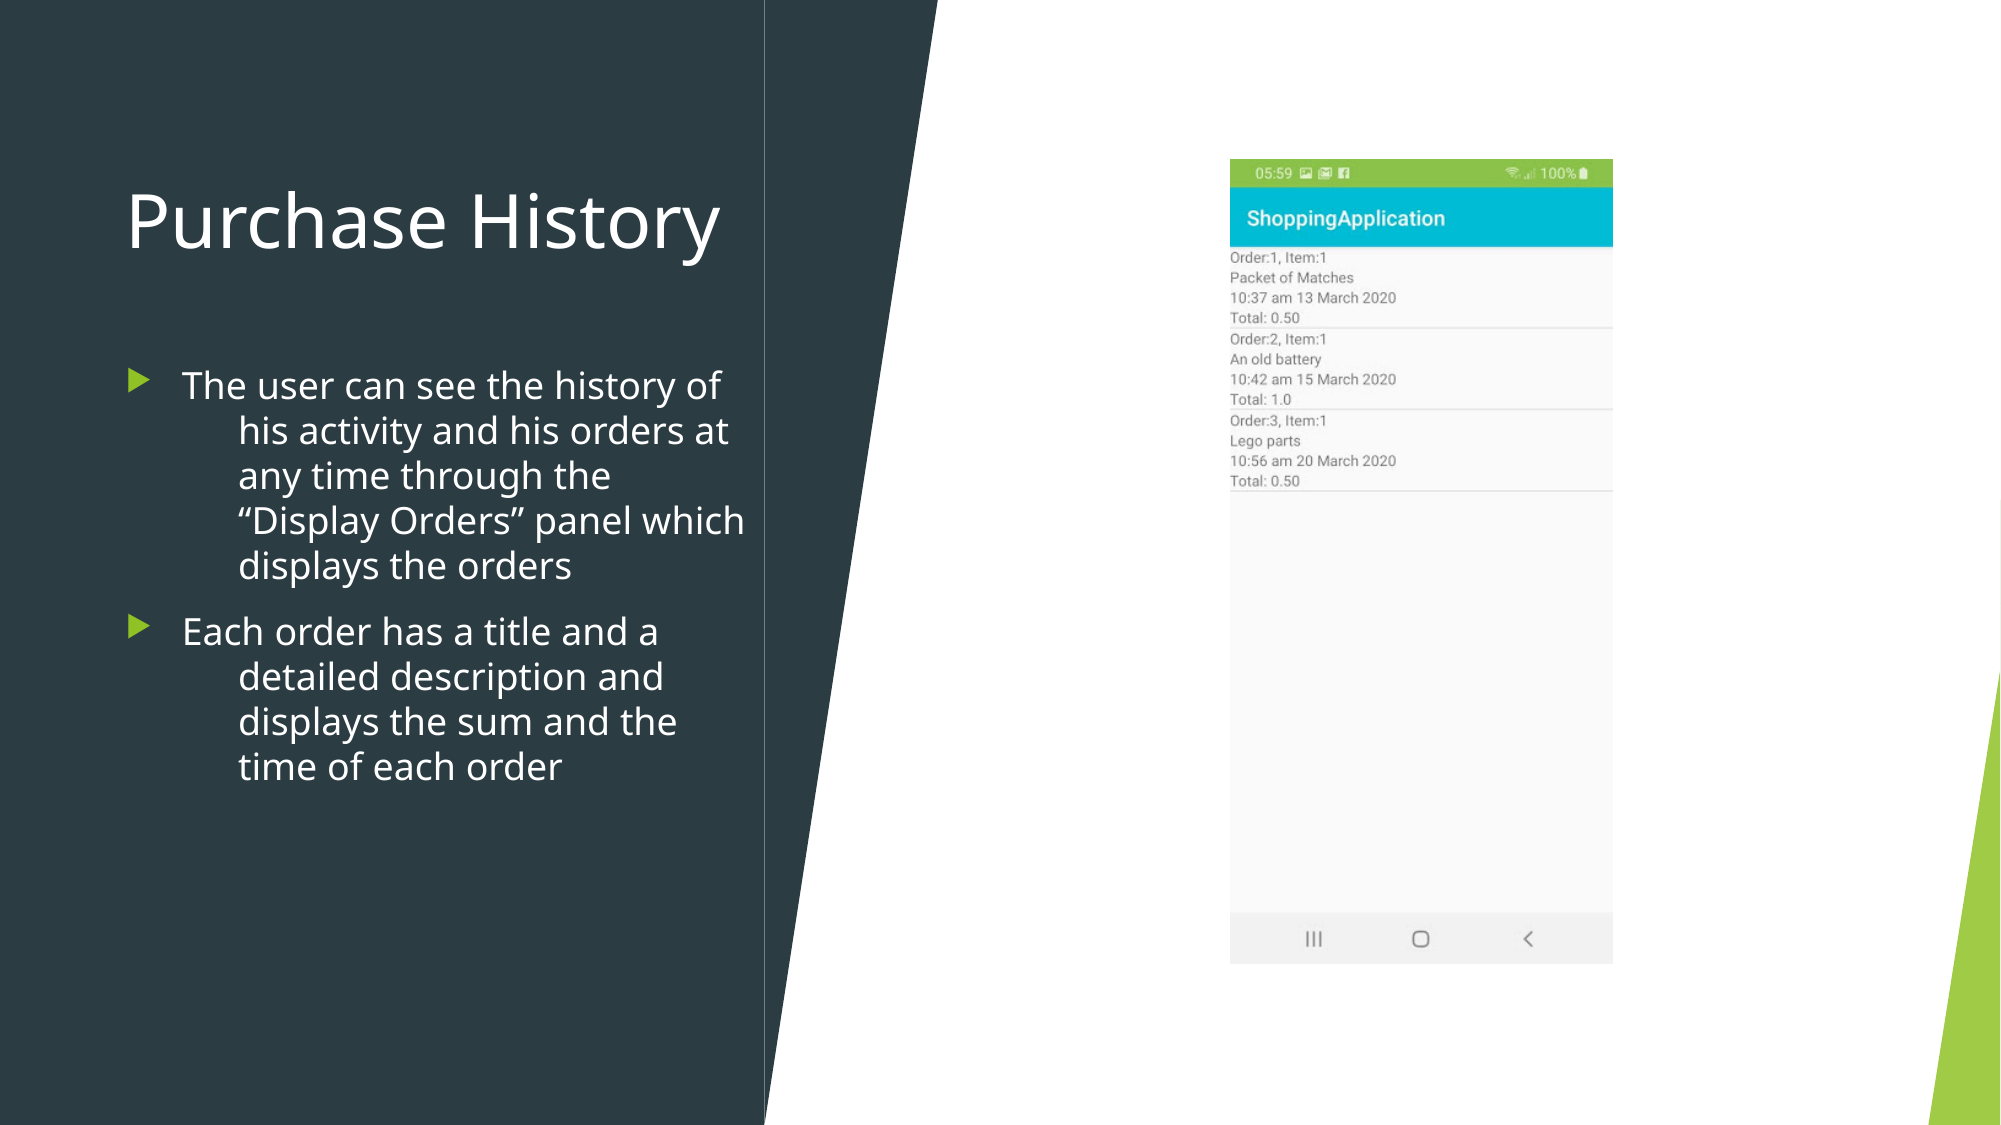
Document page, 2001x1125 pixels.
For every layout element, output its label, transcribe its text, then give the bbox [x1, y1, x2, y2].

picture [1230, 159, 1613, 964]
title Purchase History [110, 105, 801, 332]
text_box [0, 0, 2000, 1125]
list The user can see the history of his activity and his orders at any time through the “Display Orders” panel which displays the orders Each order has a title and a detailed description and displays the sum and the time of each order [110, 354, 763, 919]
